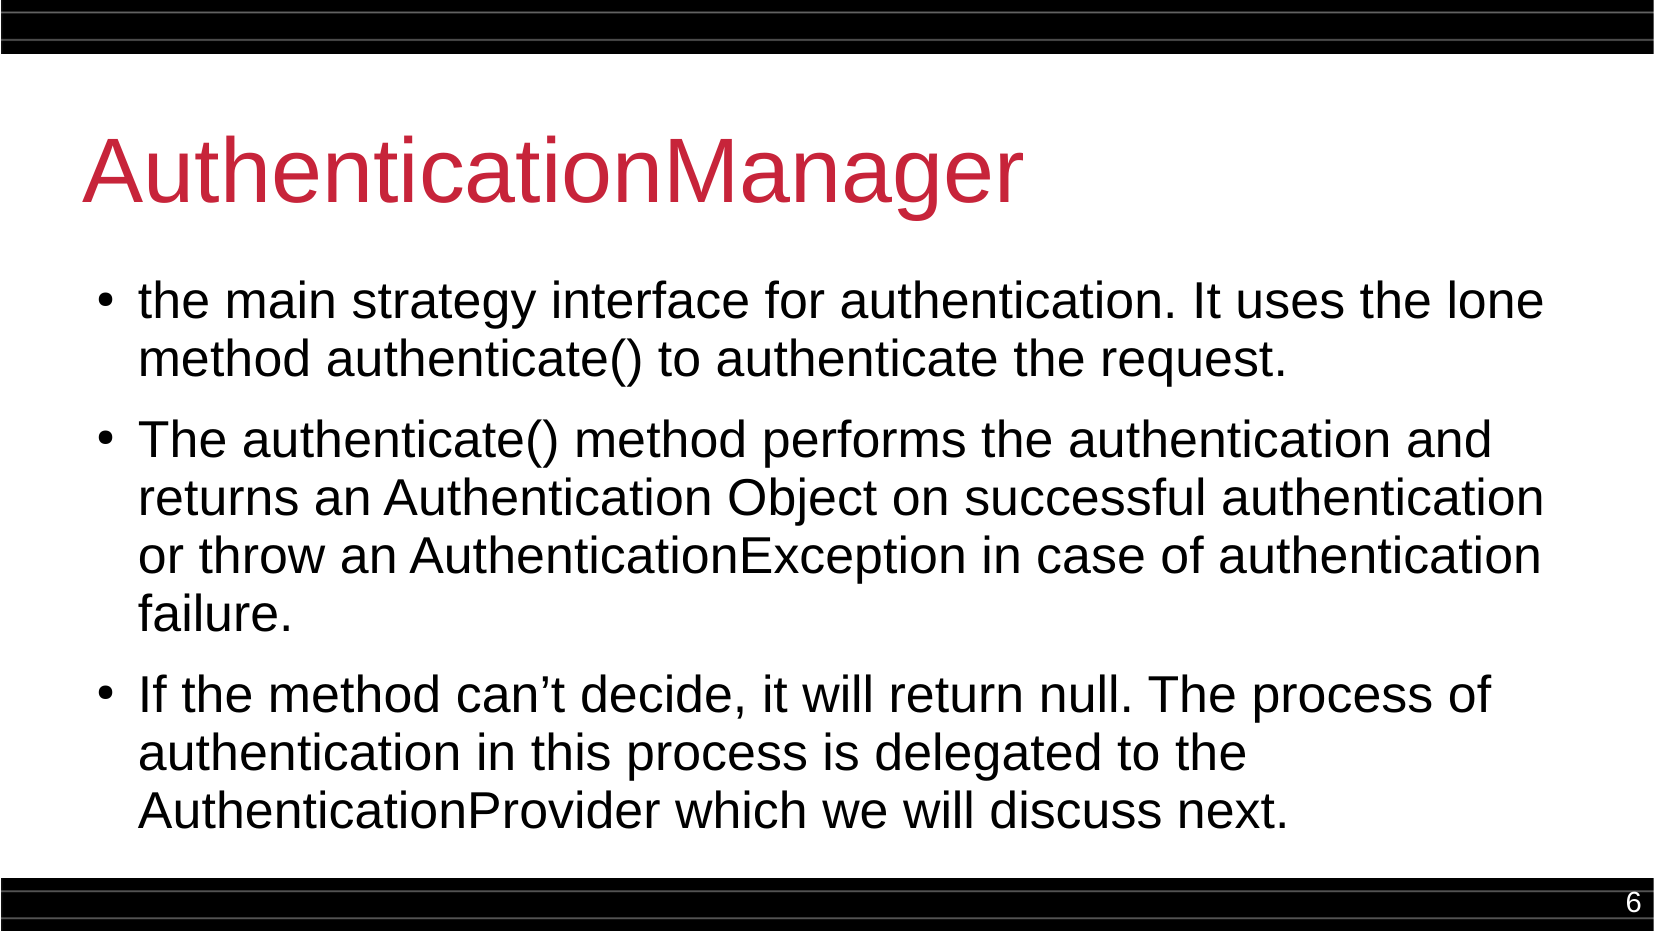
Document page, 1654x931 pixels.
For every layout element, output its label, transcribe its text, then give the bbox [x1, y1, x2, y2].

list the main strategy interface for authentication. It uses the lone method authenticate() to authenticate the request. The authenticate() method performs the authentication and returns an Authentication Object on successful authentication or throw an AuthenticationException in case of authentication failure. If the method can’t decide, it will return null. The process of authentication in this process is delegated to the AuthenticationProvider which we will discuss next. [82, 271, 1571, 851]
picture [1, 878, 1654, 931]
picture [1, 0, 1654, 54]
title AuthenticationManager [82, 92, 1571, 249]
